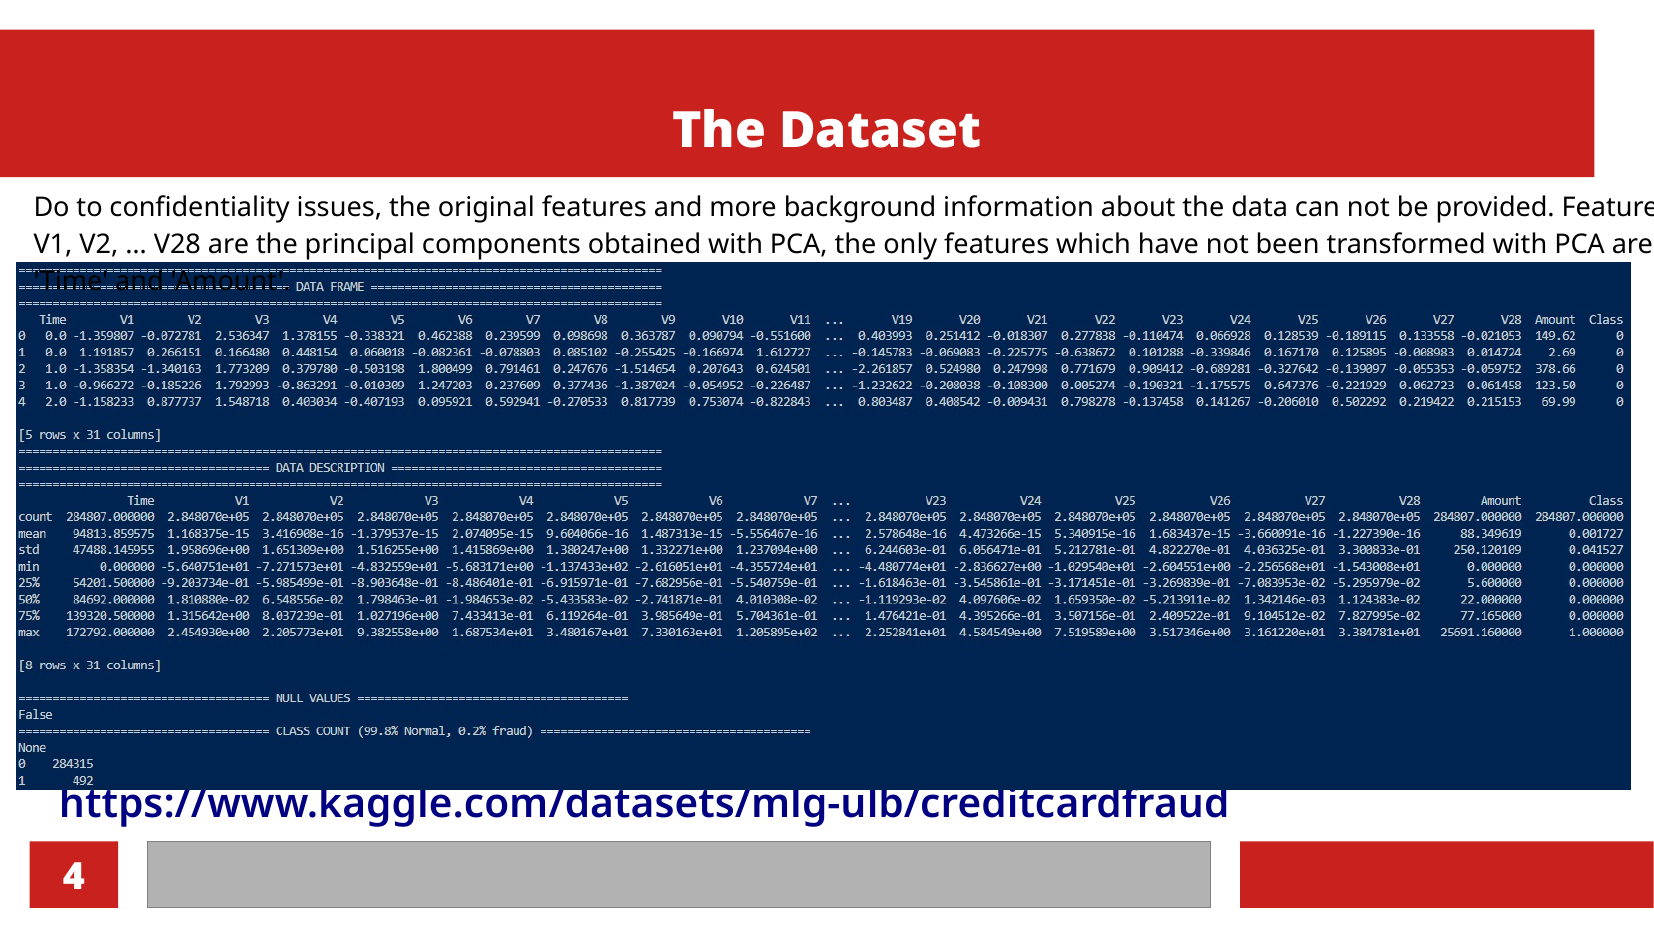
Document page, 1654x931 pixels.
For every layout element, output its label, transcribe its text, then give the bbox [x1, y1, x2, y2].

list https://www.kaggle.com/datasets/mlg-ulb/creditcardfraud [59, 790, 1565, 839]
picture [16, 262, 1631, 790]
title The Dataset [59, 44, 1595, 163]
text_box Do to confidentiality issues, the original features and more background information about the data can not be provided. Features V1, V2, … V28 are the principal components obtained with PCA, the only features which have not been transformed with PCA are 'Time' and 'Amount'. [18, 180, 1654, 338]
